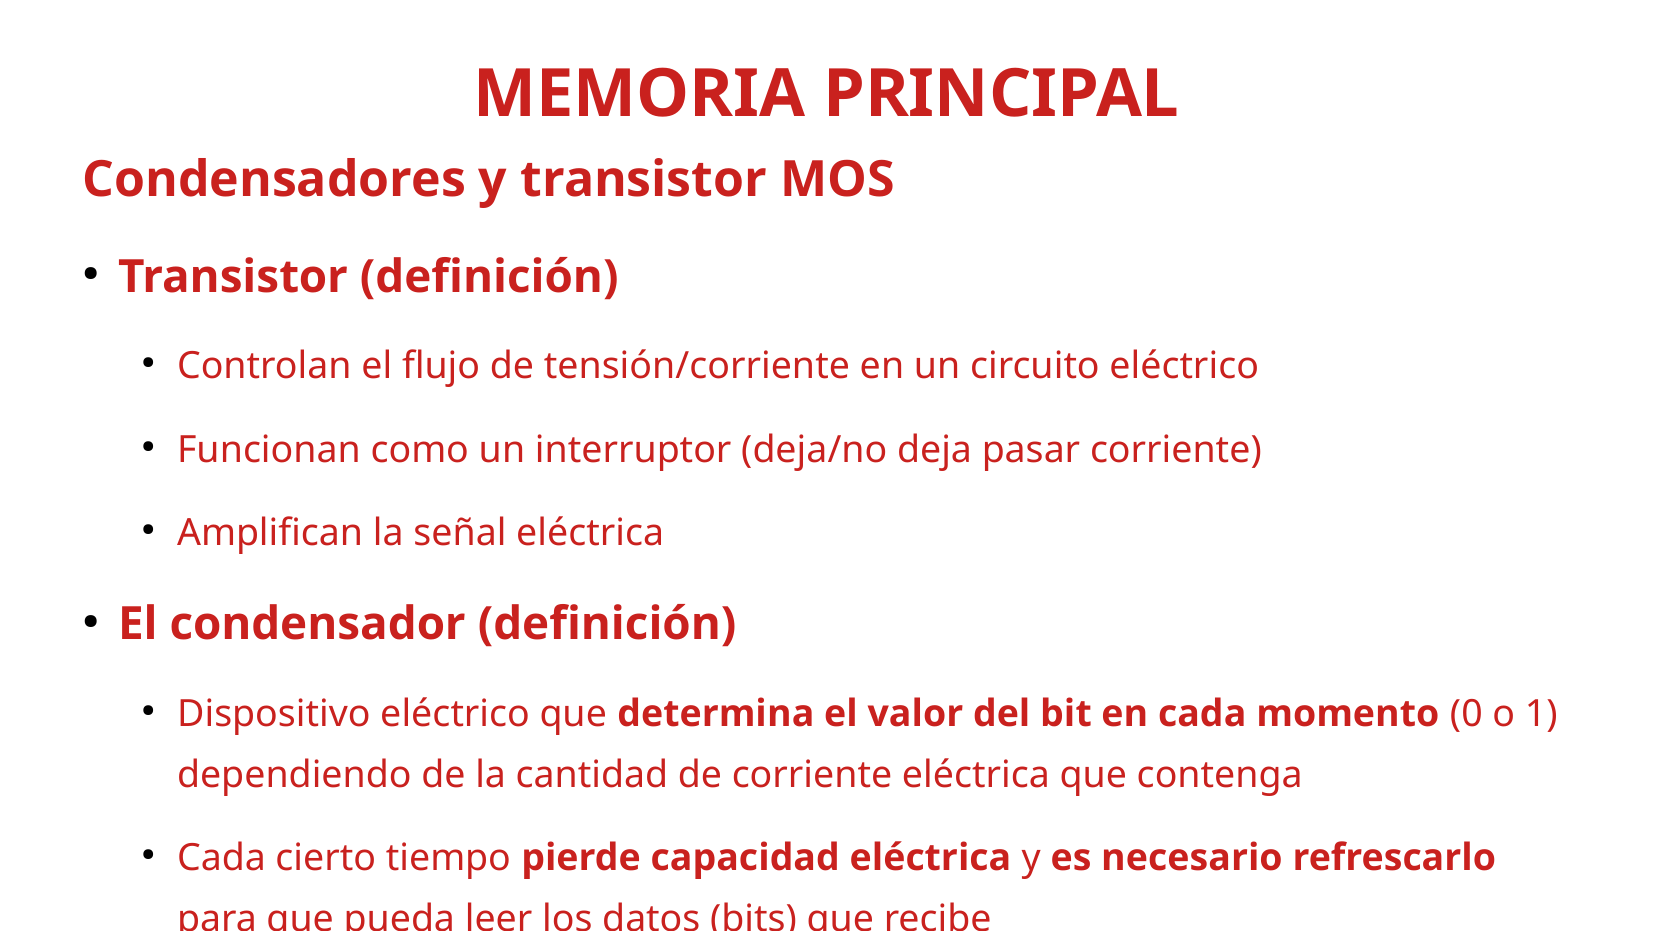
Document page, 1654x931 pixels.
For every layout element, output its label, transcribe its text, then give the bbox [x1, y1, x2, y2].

subtitle Condensadores y transistor MOS Transistor (definición) Controlan el flujo de tensión/corriente en un circuito eléctrico Funcionan como un interruptor (deja/no deja pasar corriente) Amplifican la señal eléctrica El condensador (definición) Dispositivo eléctrico que determina el valor del bit en cada momento (0 o 1) dependiendo de la cantidad de corriente eléctrica que contenga Cada cierto tiempo pierde capacidad eléctrica y es necesario refrescarlo para que pueda leer los datos (bits) que recibe [82, 147, 1571, 845]
title MEMORIA PRINCIPAL [82, 37, 1571, 147]
